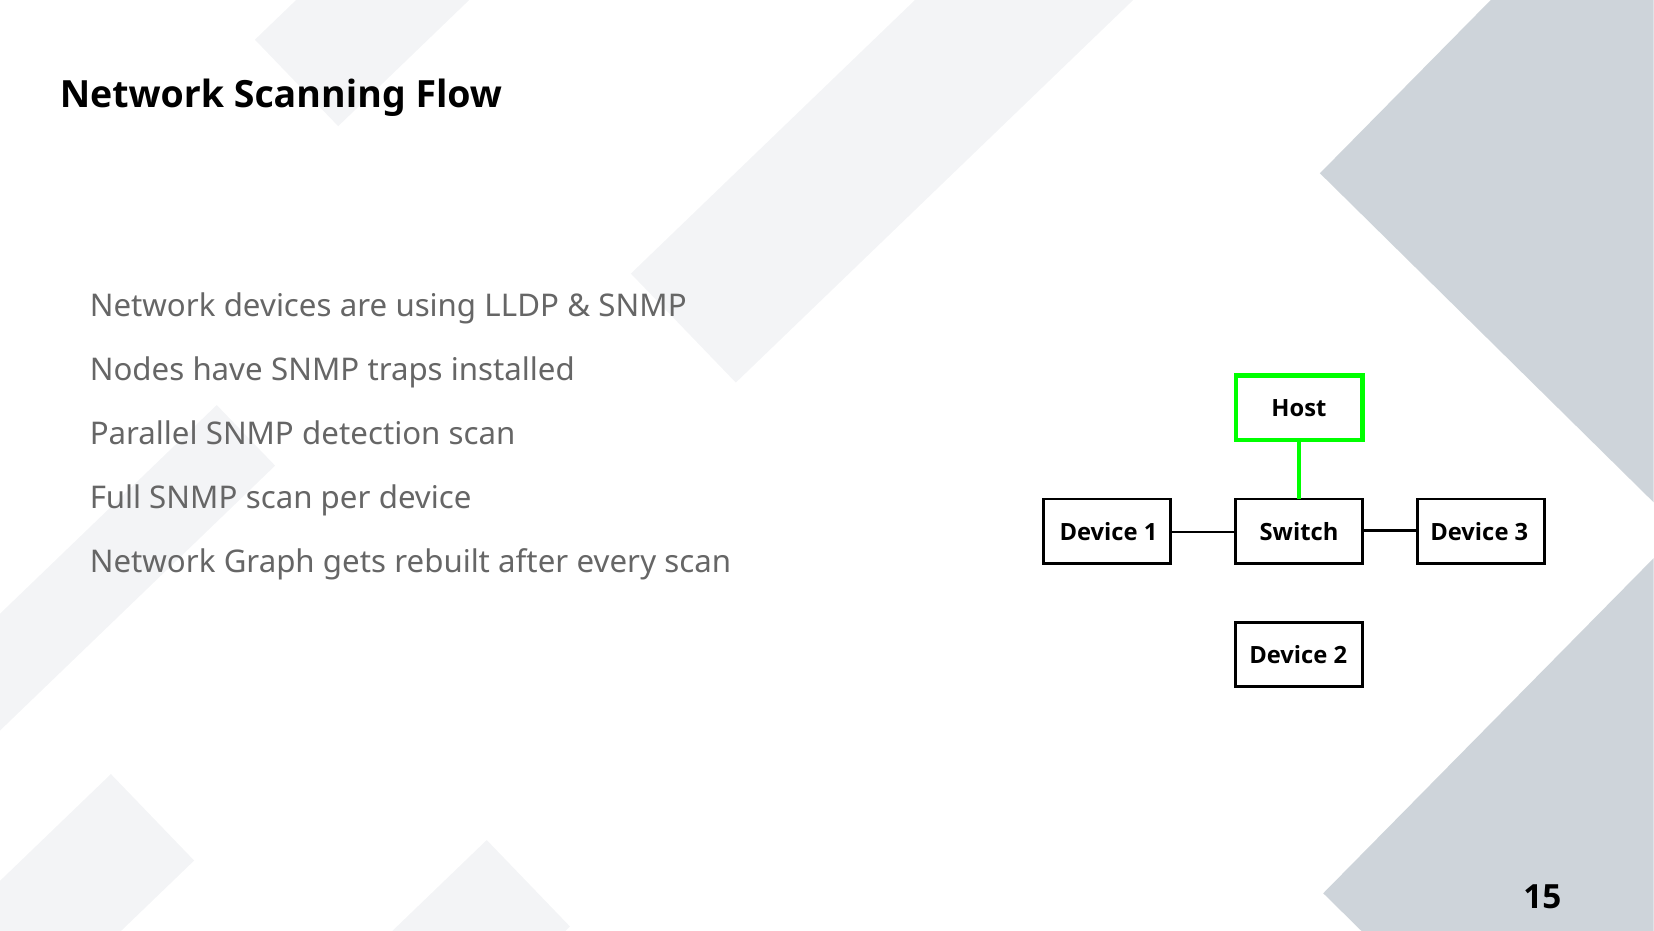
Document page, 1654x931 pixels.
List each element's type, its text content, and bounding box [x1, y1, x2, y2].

text_box Network Scanning Flow [45, 60, 788, 121]
text_box Network devices are using LLDP & SNMP Nodes have SNMP traps installed Parallel SNMP detection scan Full SNMP scan per device Network Graph gets rebuilt after every scan [75, 253, 916, 552]
text_box <number> [1508, 866, 1654, 922]
text_box [963, 195, 1636, 867]
